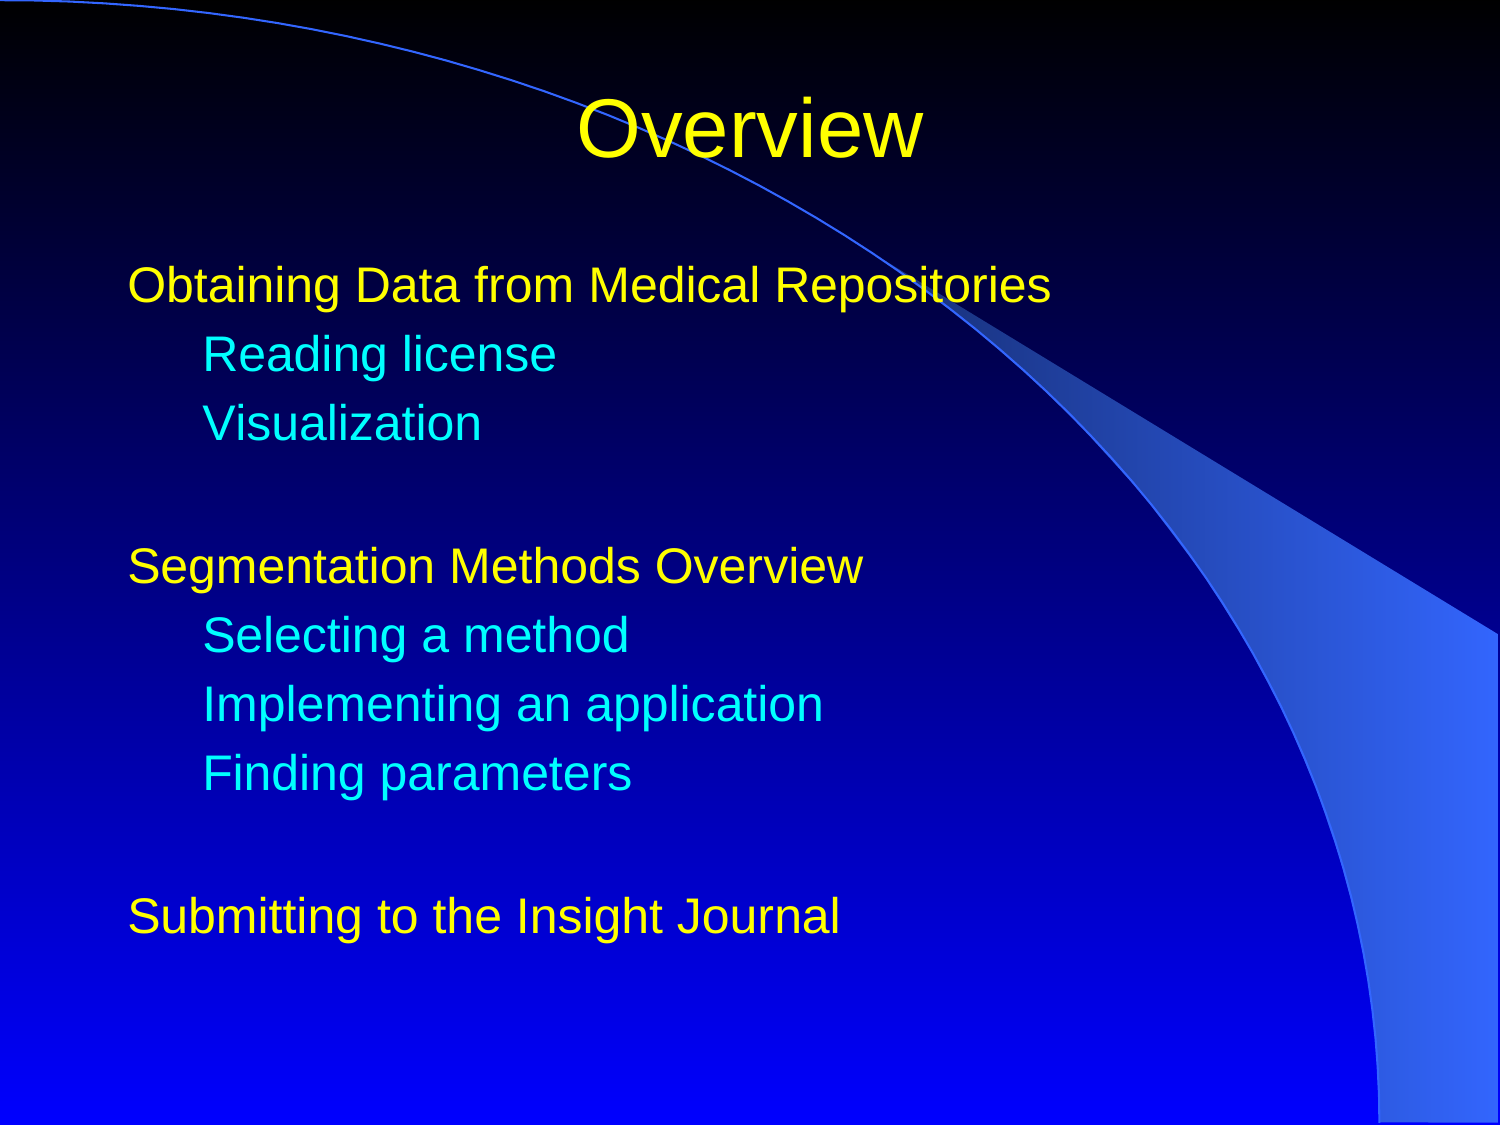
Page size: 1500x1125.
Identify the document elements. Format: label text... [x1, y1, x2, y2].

list Obtaining Data from Medical Repositories Reading license Visualization Segmentation Methods Overview Selecting a method Implementing an application Finding parameters Submitting to the Insight Journal [112, 249, 1388, 1016]
title Overview [112, 10, 1388, 249]
